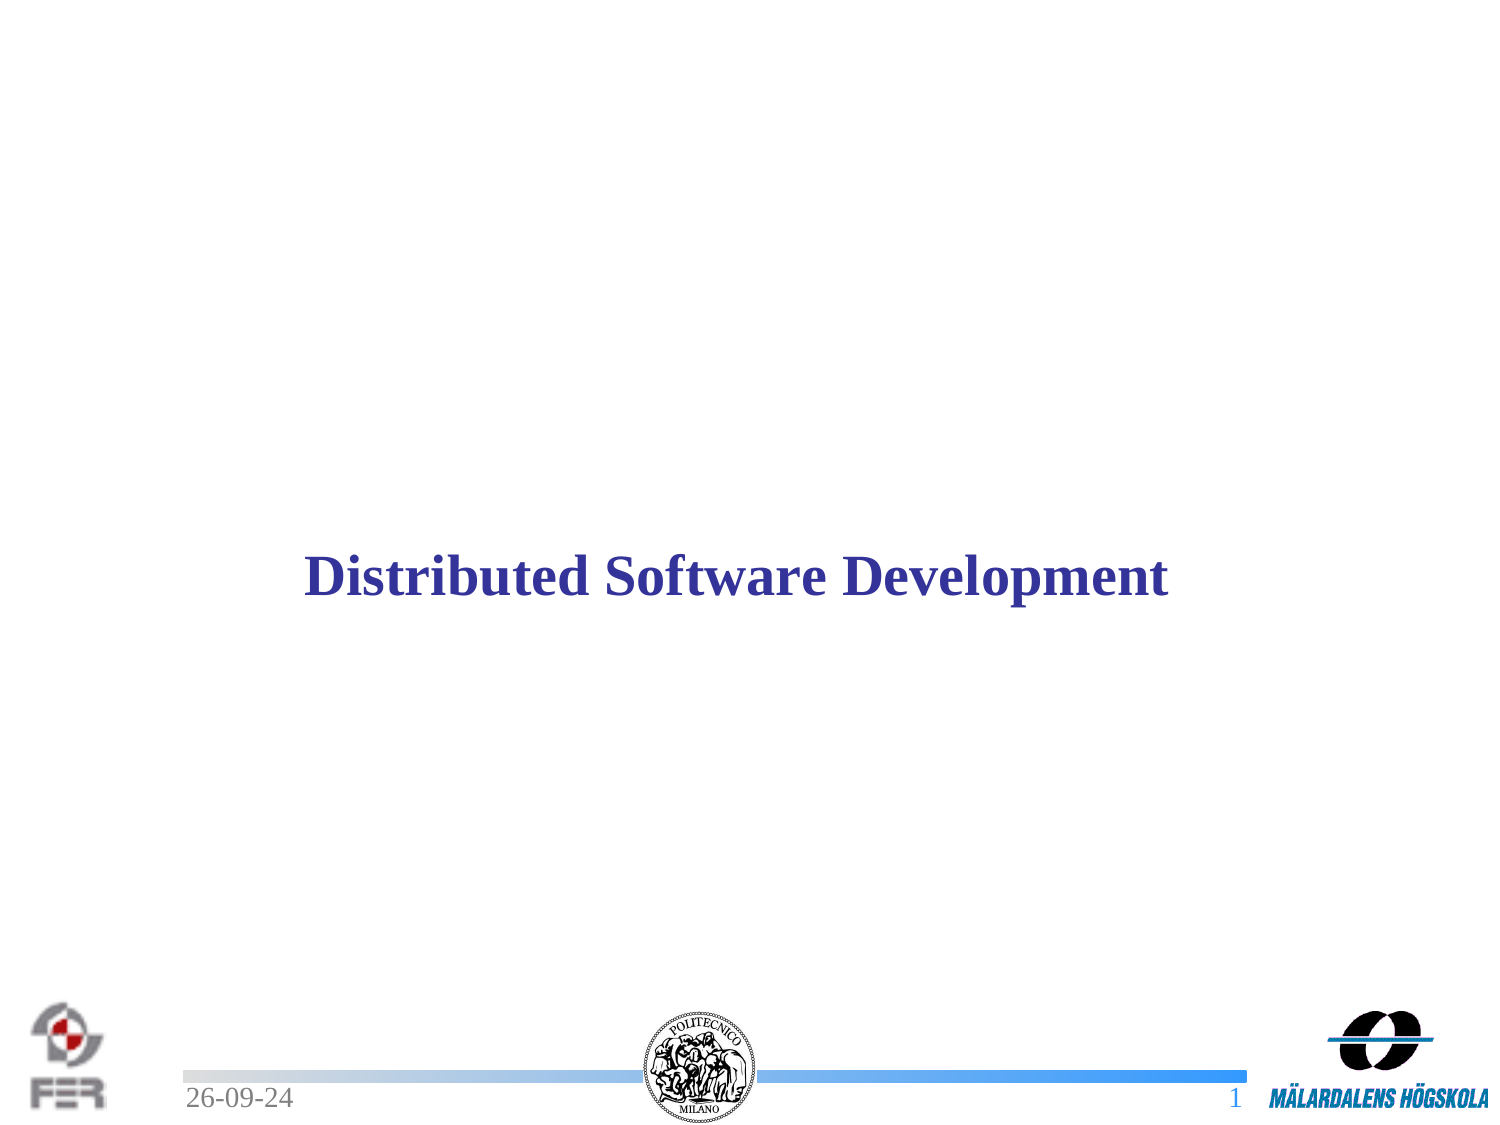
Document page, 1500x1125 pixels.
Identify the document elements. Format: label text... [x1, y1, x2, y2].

picture [1454, 1091, 1459, 1108]
picture [1368, 1093, 1374, 1104]
picture [643, 1011, 757, 1123]
text_box <numero> [1186, 1070, 1258, 1114]
text_box 13-12-18 [171, 1070, 396, 1114]
picture [1269, 1011, 1488, 1108]
picture [29, 987, 107, 1125]
picture [1435, 1096, 1441, 1104]
text_box Distributed Software Development [76, 408, 1412, 799]
